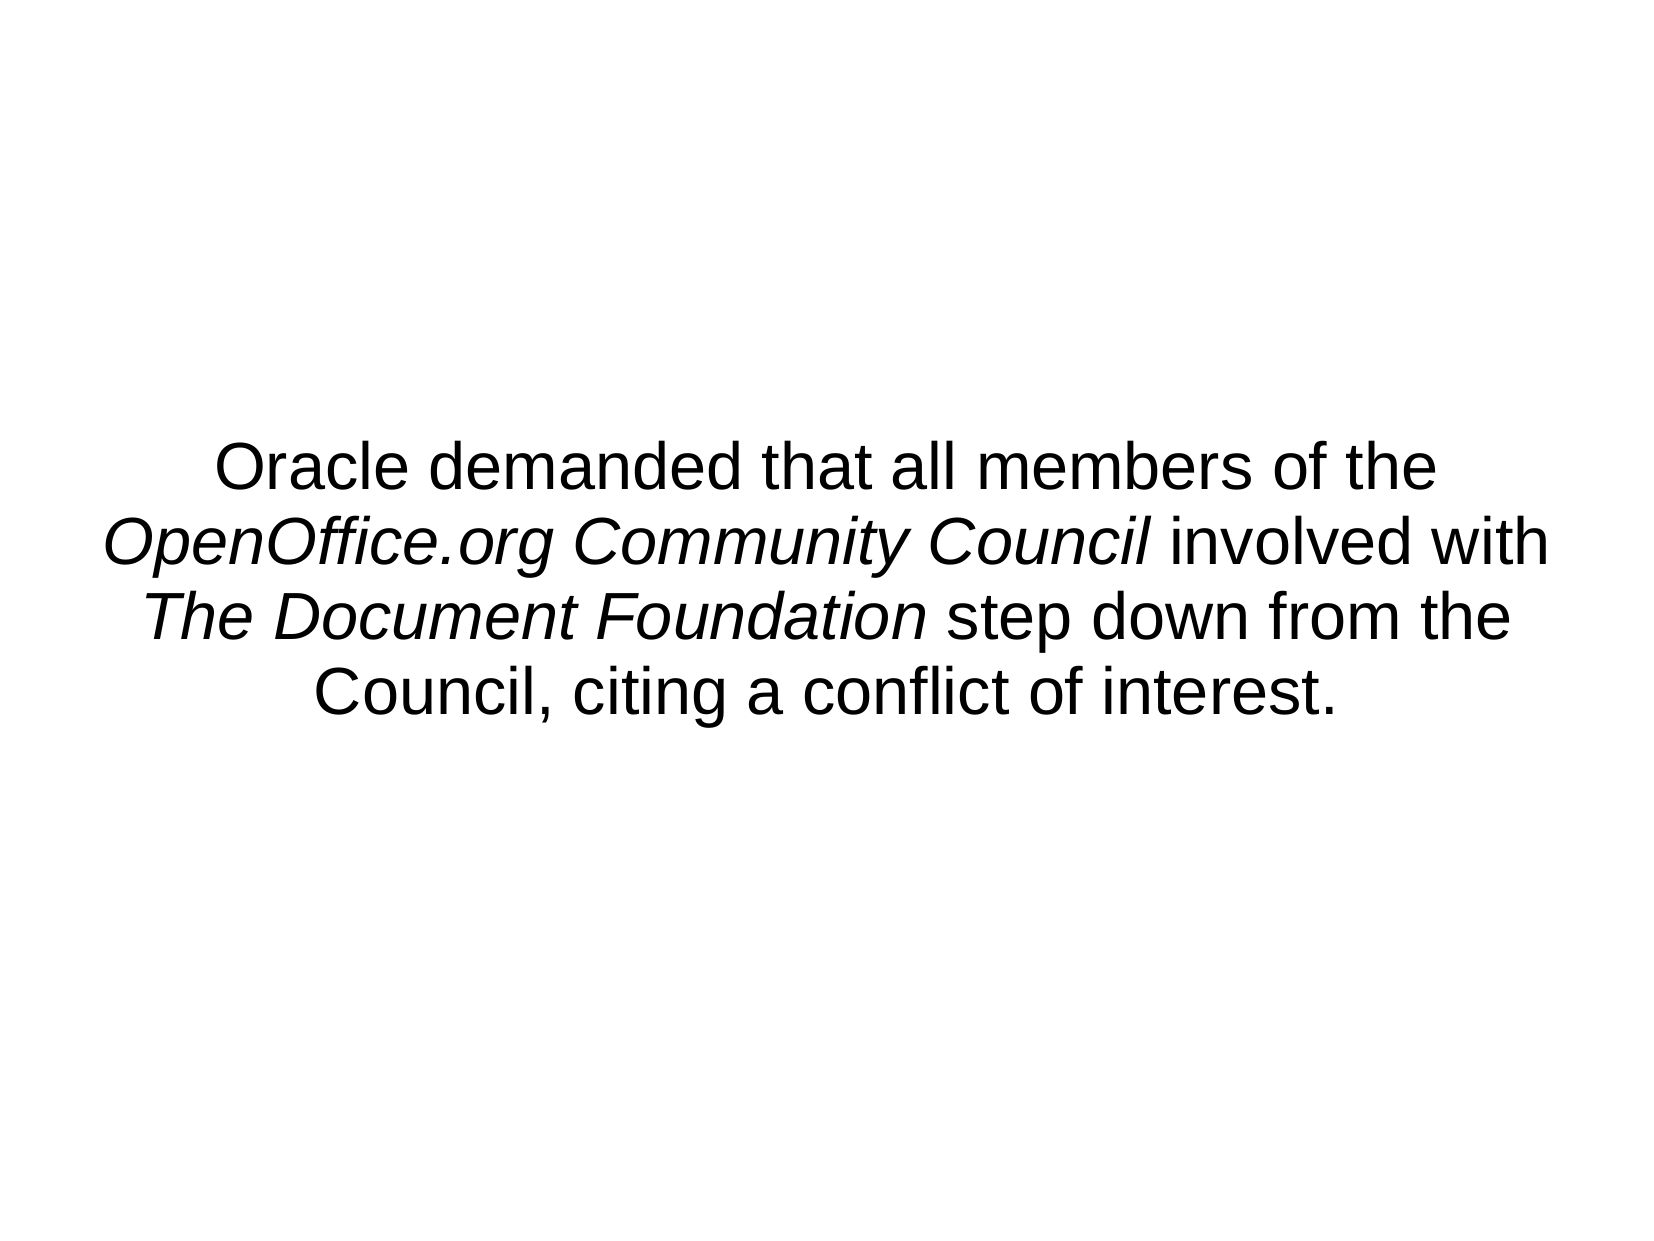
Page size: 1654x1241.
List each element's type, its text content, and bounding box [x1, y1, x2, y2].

subtitle Oracle demanded that all members of the OpenOffice.org Community Council involved with The Document Foundation step down from the Council, citing a conflict of interest. [82, 49, 1571, 1109]
